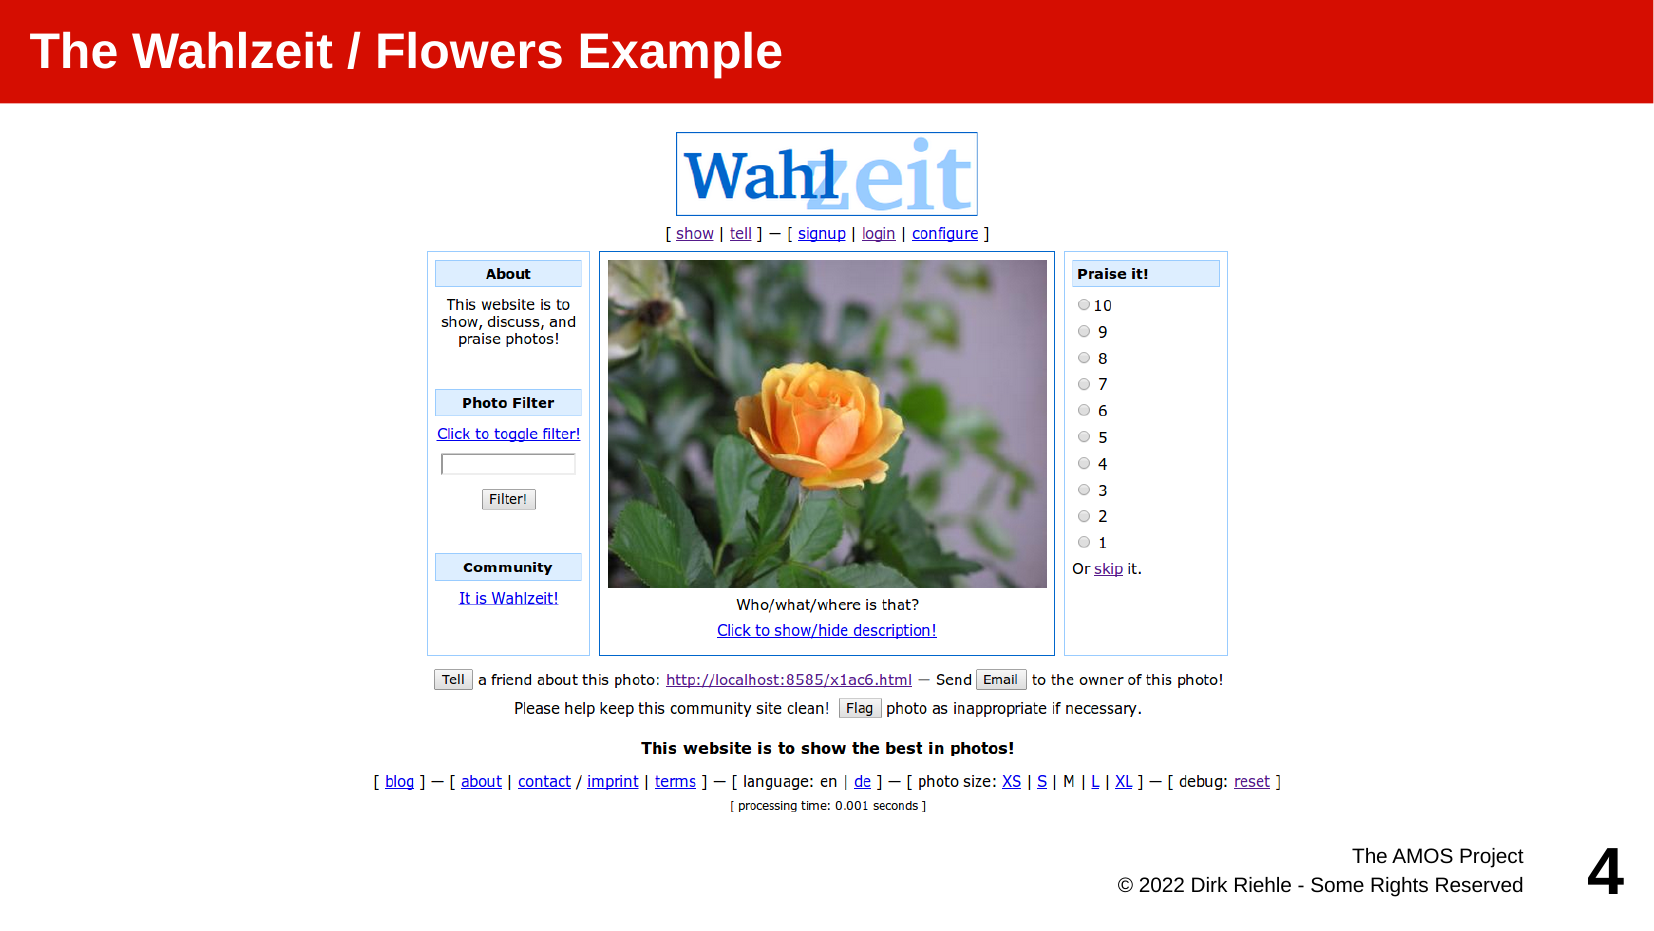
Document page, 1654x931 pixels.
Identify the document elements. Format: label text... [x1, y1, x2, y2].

title The Wahlzeit / Flowers Example [0, 0, 1654, 104]
picture [374, 132, 1280, 813]
